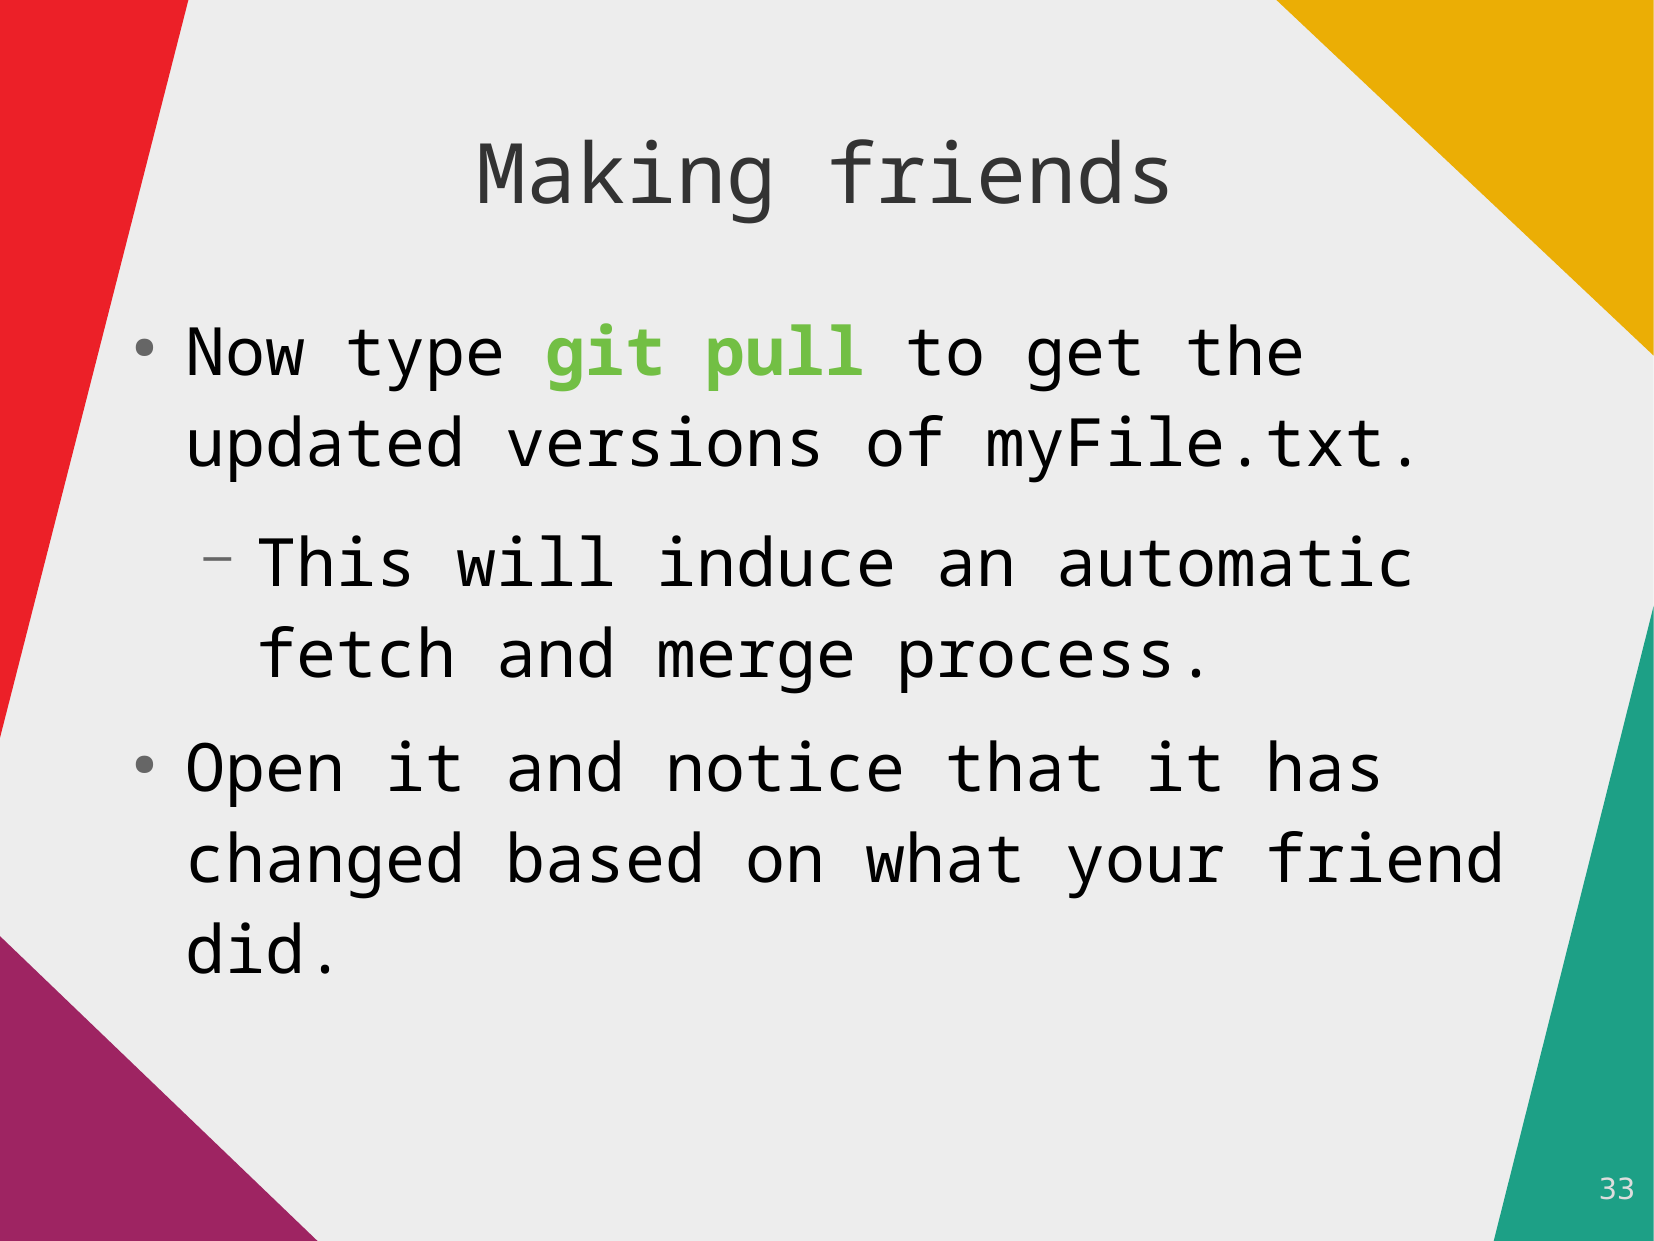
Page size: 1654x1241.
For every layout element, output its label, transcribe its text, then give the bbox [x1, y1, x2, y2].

list Now type git pull to get the updated versions of myFile.txt. This will induce an automatic fetch and merge process. Open it and notice that it has changed based on what your friend did. [114, 304, 1561, 1141]
title Making friends [114, 73, 1539, 271]
